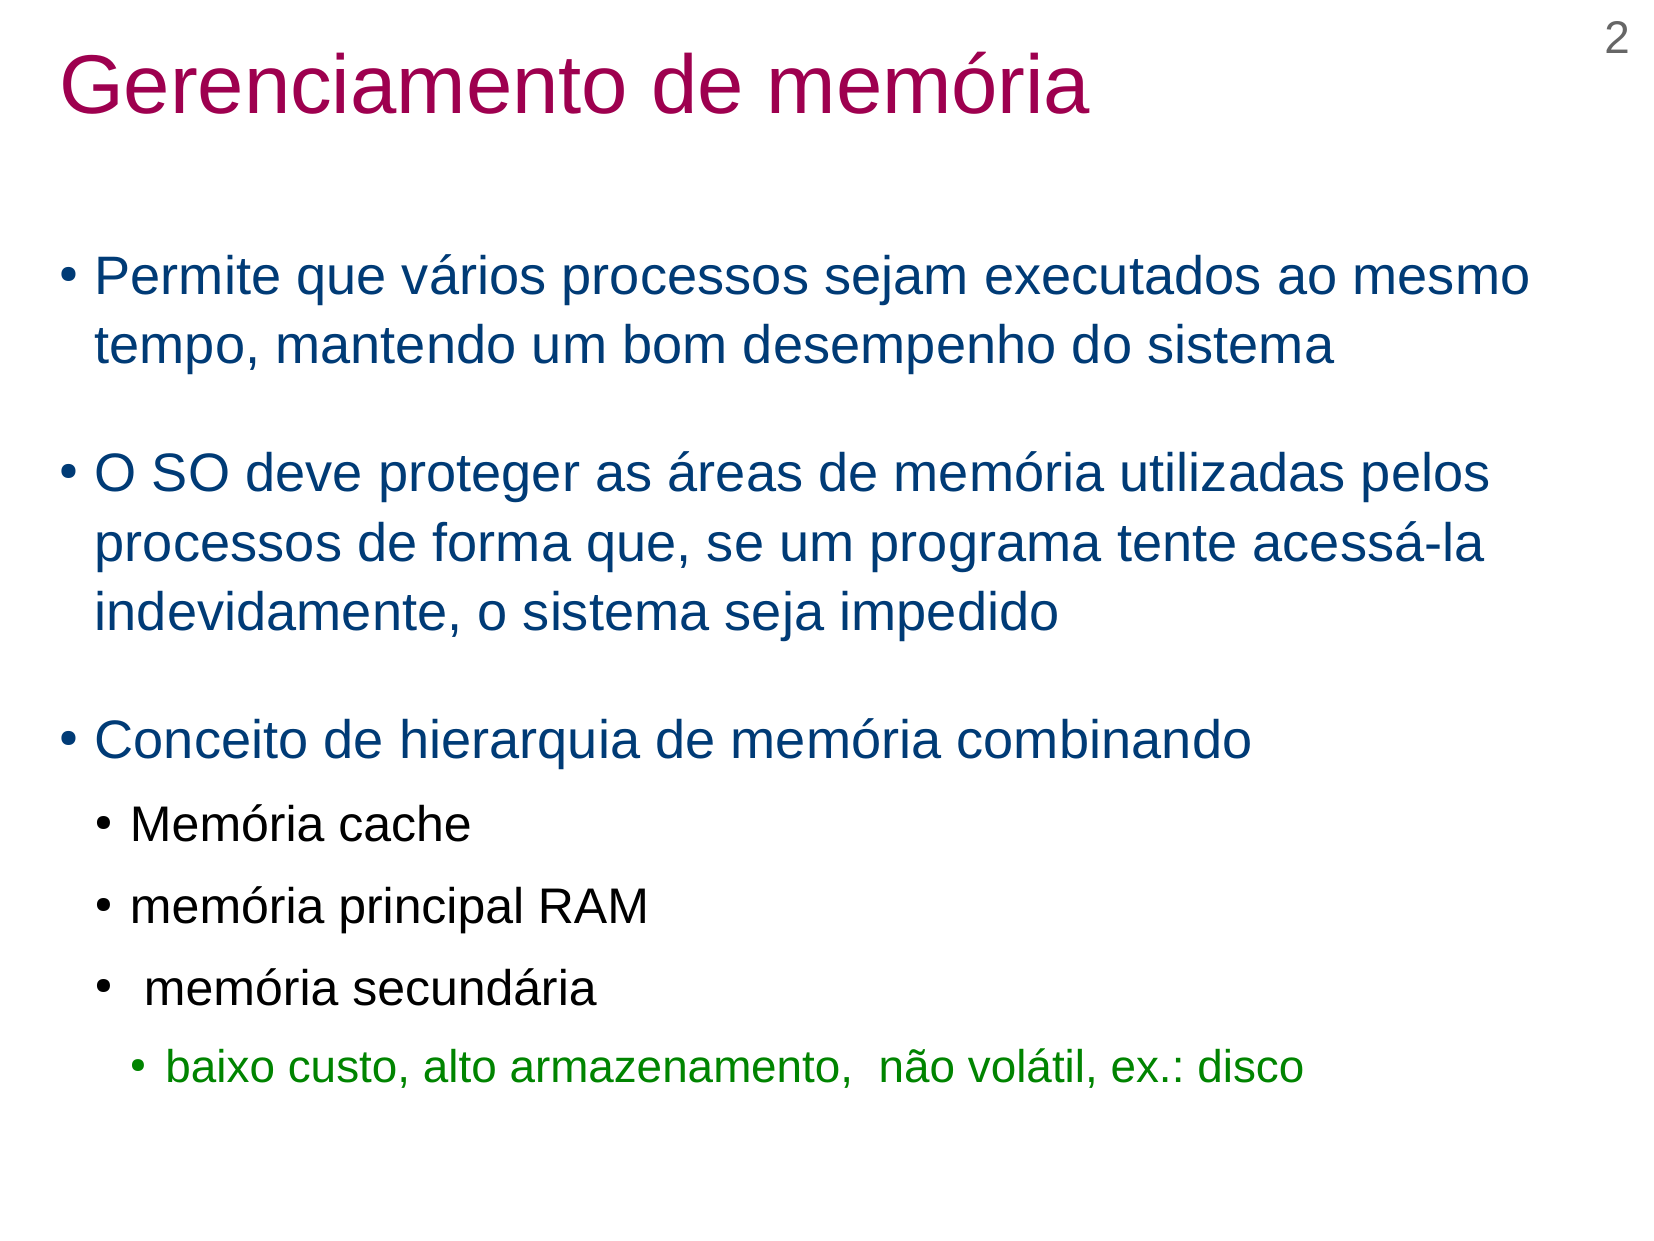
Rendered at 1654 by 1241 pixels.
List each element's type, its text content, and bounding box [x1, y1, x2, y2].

list Permite que vários processos sejam executados ao mesmo tempo, mantendo um bom desempenho do sistema O SO deve proteger as áreas de memória utilizadas pelos processos de forma que, se um programa tente acessá-la indevidamente, o sistema seja impedido Conceito de hierarquia de memória combinando Memória cache memória principal RAM memória secundária baixo custo, alto armazenamento, não volátil, ex.: disco [59, 236, 1595, 1211]
title Gerenciamento de memória [59, 29, 1595, 148]
